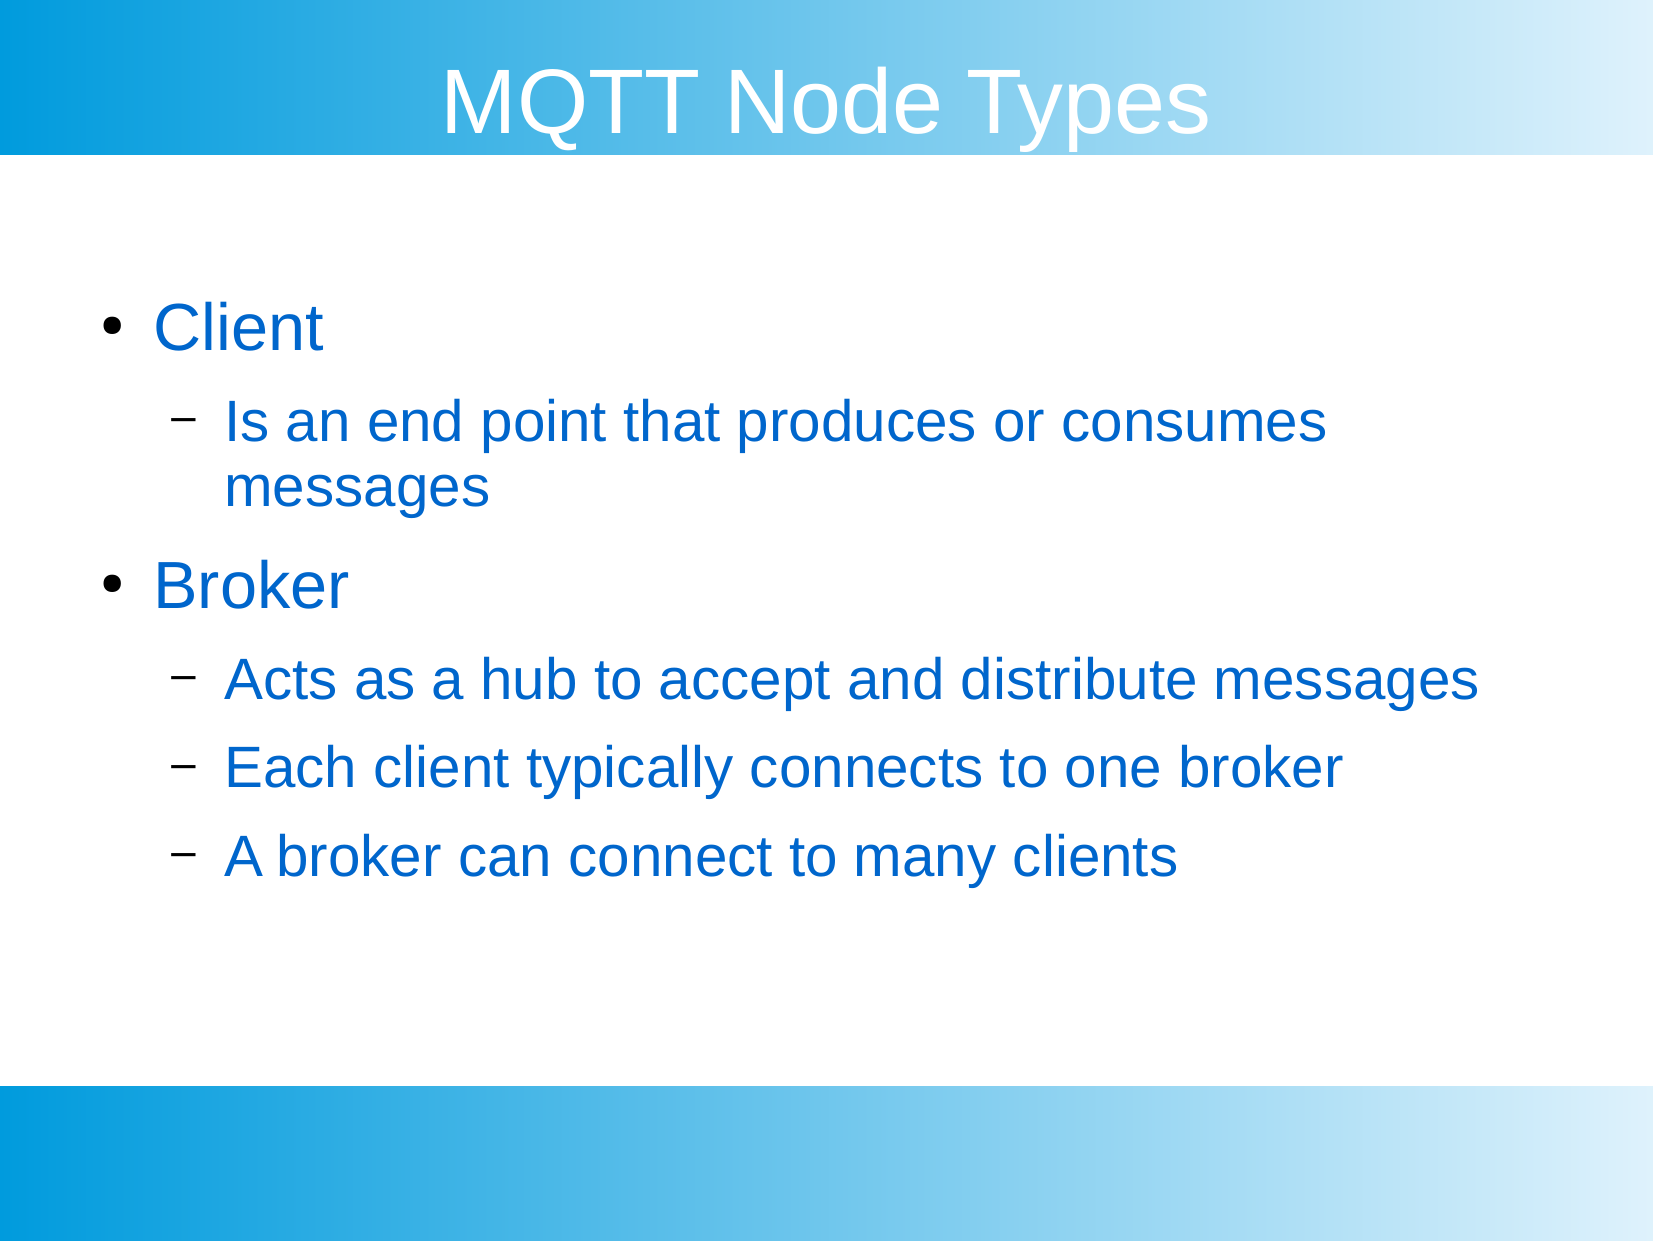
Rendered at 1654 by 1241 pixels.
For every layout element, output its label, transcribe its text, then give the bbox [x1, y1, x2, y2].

title MQTT Node Types [82, 49, 1571, 155]
list Client Is an end point that produces or consumes messages Broker Acts as a hub to accept and distribute messages Each client typically connects to one broker A broker can connect to many clients [82, 290, 1571, 1010]
